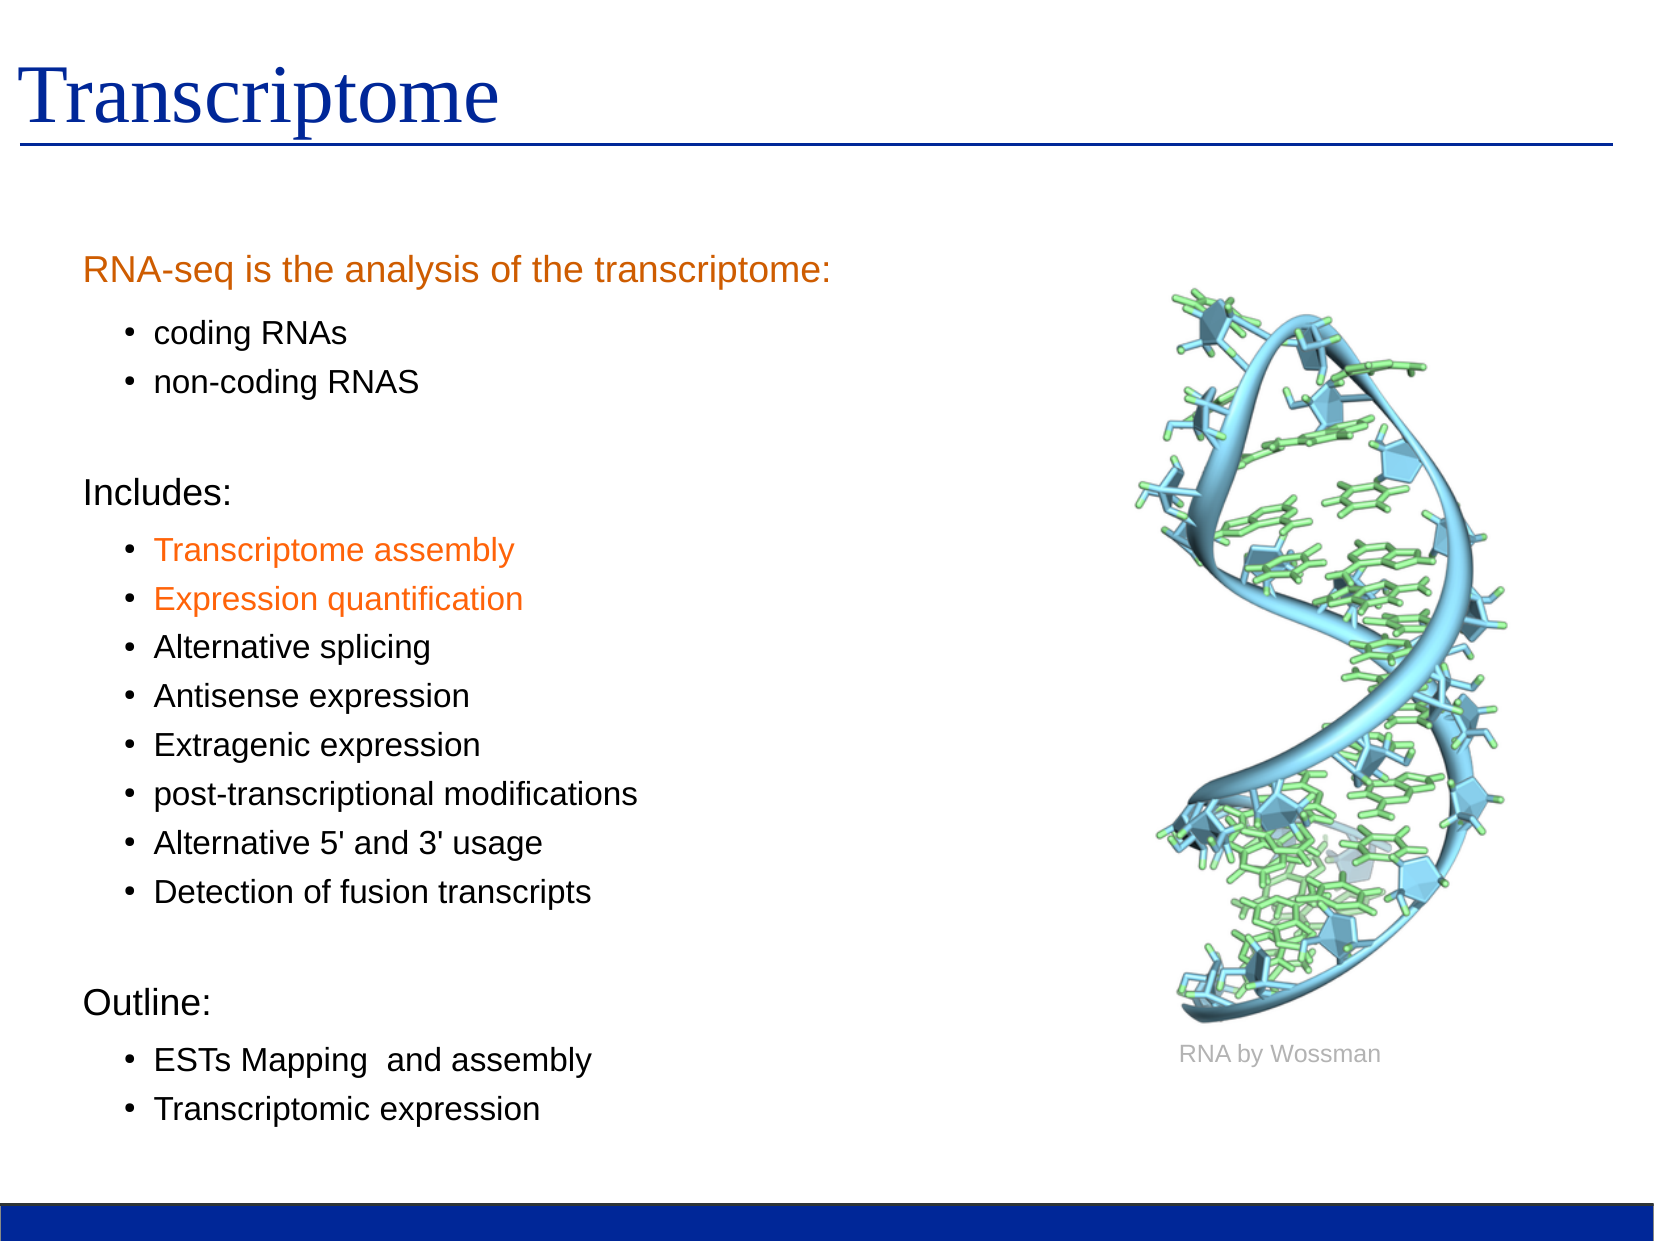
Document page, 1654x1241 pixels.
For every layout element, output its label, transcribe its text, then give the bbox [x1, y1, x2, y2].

title Transcriptome [17, 0, 1589, 198]
picture [1111, 267, 1538, 1054]
text_box RNA by Wossman [1164, 1032, 1540, 1076]
list RNA-seq is the analysis of the transcriptome: coding RNAs non-coding RNAS Includes: Transcriptome assembly Expression quantification Alternative splicing Antisense expression Extragenic expression post-transcriptional modifications Alternative 5' and 3' usage Detection of fusion transcripts Outline: ESTs Mapping and assembly Transcriptomic expression [82, 248, 1571, 1133]
